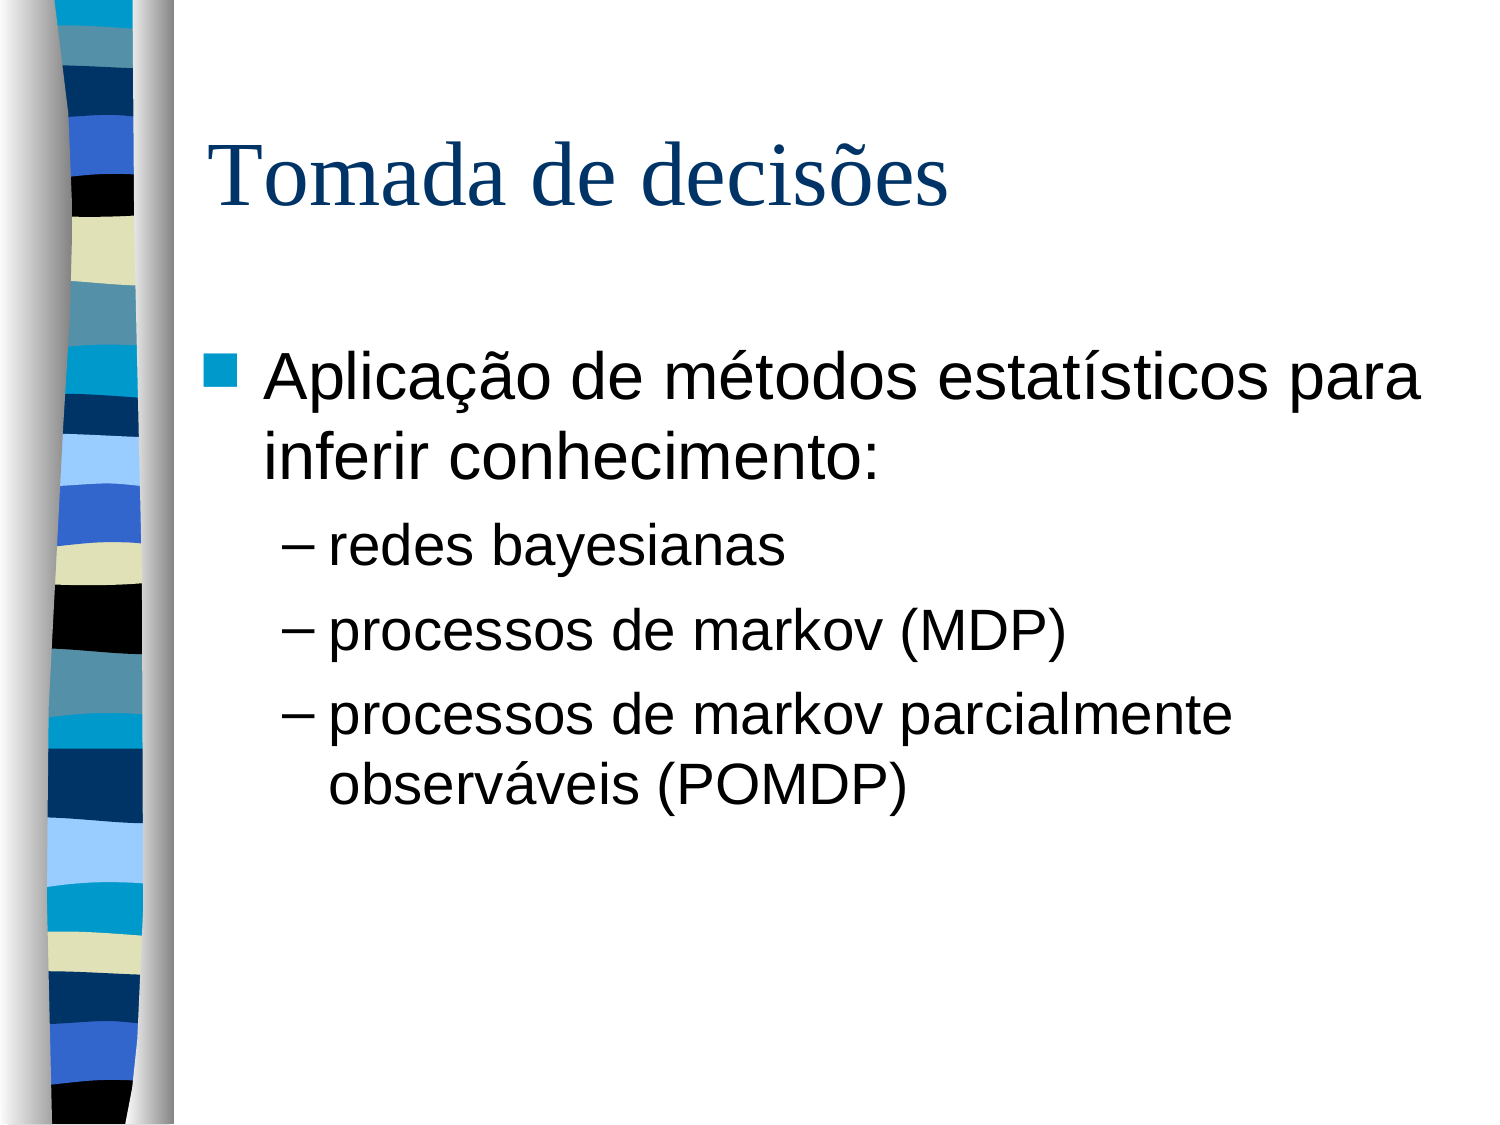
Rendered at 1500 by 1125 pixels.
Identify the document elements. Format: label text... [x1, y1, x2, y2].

title Tomada de decisões [192, 74, 1468, 263]
list Aplicação de métodos estatísticos para inferir conhecimento: redes bayesianas processos de markov (MDP) processos de markov parcialmente observáveis (POMDP) [192, 324, 1468, 1000]
